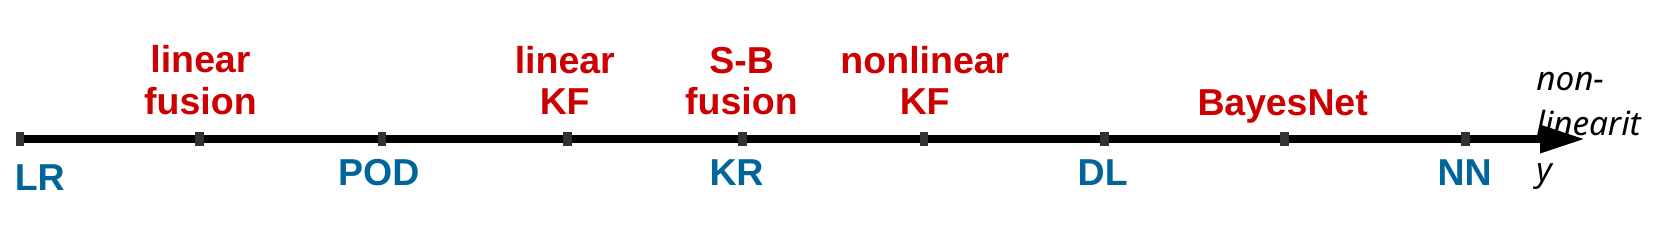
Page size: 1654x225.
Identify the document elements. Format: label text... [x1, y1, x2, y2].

text_box [920, 132, 928, 146]
text_box KR [694, 143, 792, 201]
text_box [738, 132, 747, 143]
text_box linear fusion [125, 31, 276, 131]
text_box [1461, 132, 1470, 143]
text_box LR [0, 149, 86, 207]
text_box [1100, 132, 1109, 146]
text_box BayesNet [1180, 74, 1386, 132]
text_box DL [1055, 143, 1151, 201]
text_box nonlinear KF [820, 31, 1030, 131]
text_box [378, 132, 386, 146]
text_box [563, 132, 572, 146]
text_box non-linearity [1521, 47, 1653, 132]
text_box [16, 132, 24, 146]
text_box [1280, 132, 1289, 146]
text_box linear KF [497, 31, 633, 131]
text_box S-B fusion [668, 31, 815, 131]
text_box POD [323, 143, 437, 201]
text_box [195, 132, 204, 146]
text_box NN [1413, 143, 1516, 201]
